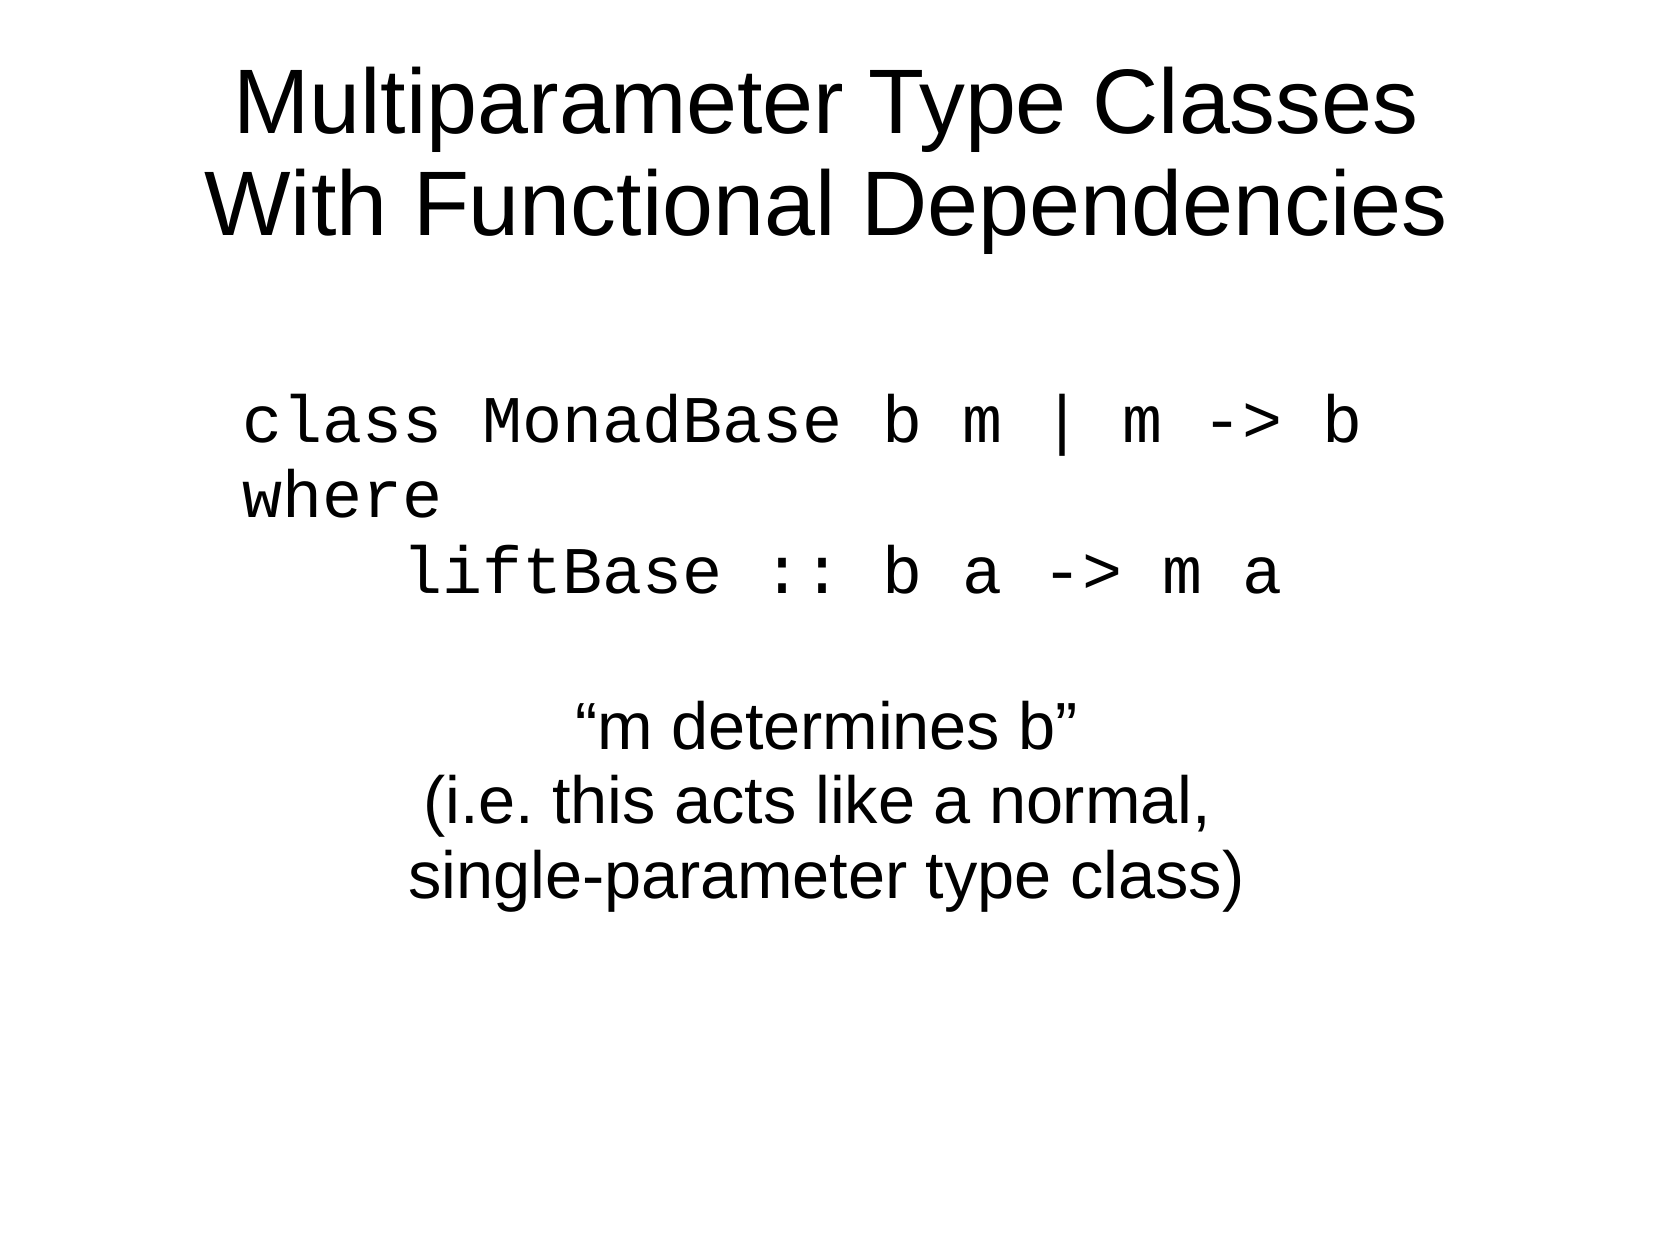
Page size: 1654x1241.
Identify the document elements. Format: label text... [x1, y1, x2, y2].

title Multiparameter Type Classes With Functional Dependencies [82, 49, 1571, 257]
subtitle class MonadBase b m | m -> b where liftBase :: b a -> m a “m determines b” (i.e. this acts like a normal, single-parameter type class) [82, 290, 1571, 1010]
